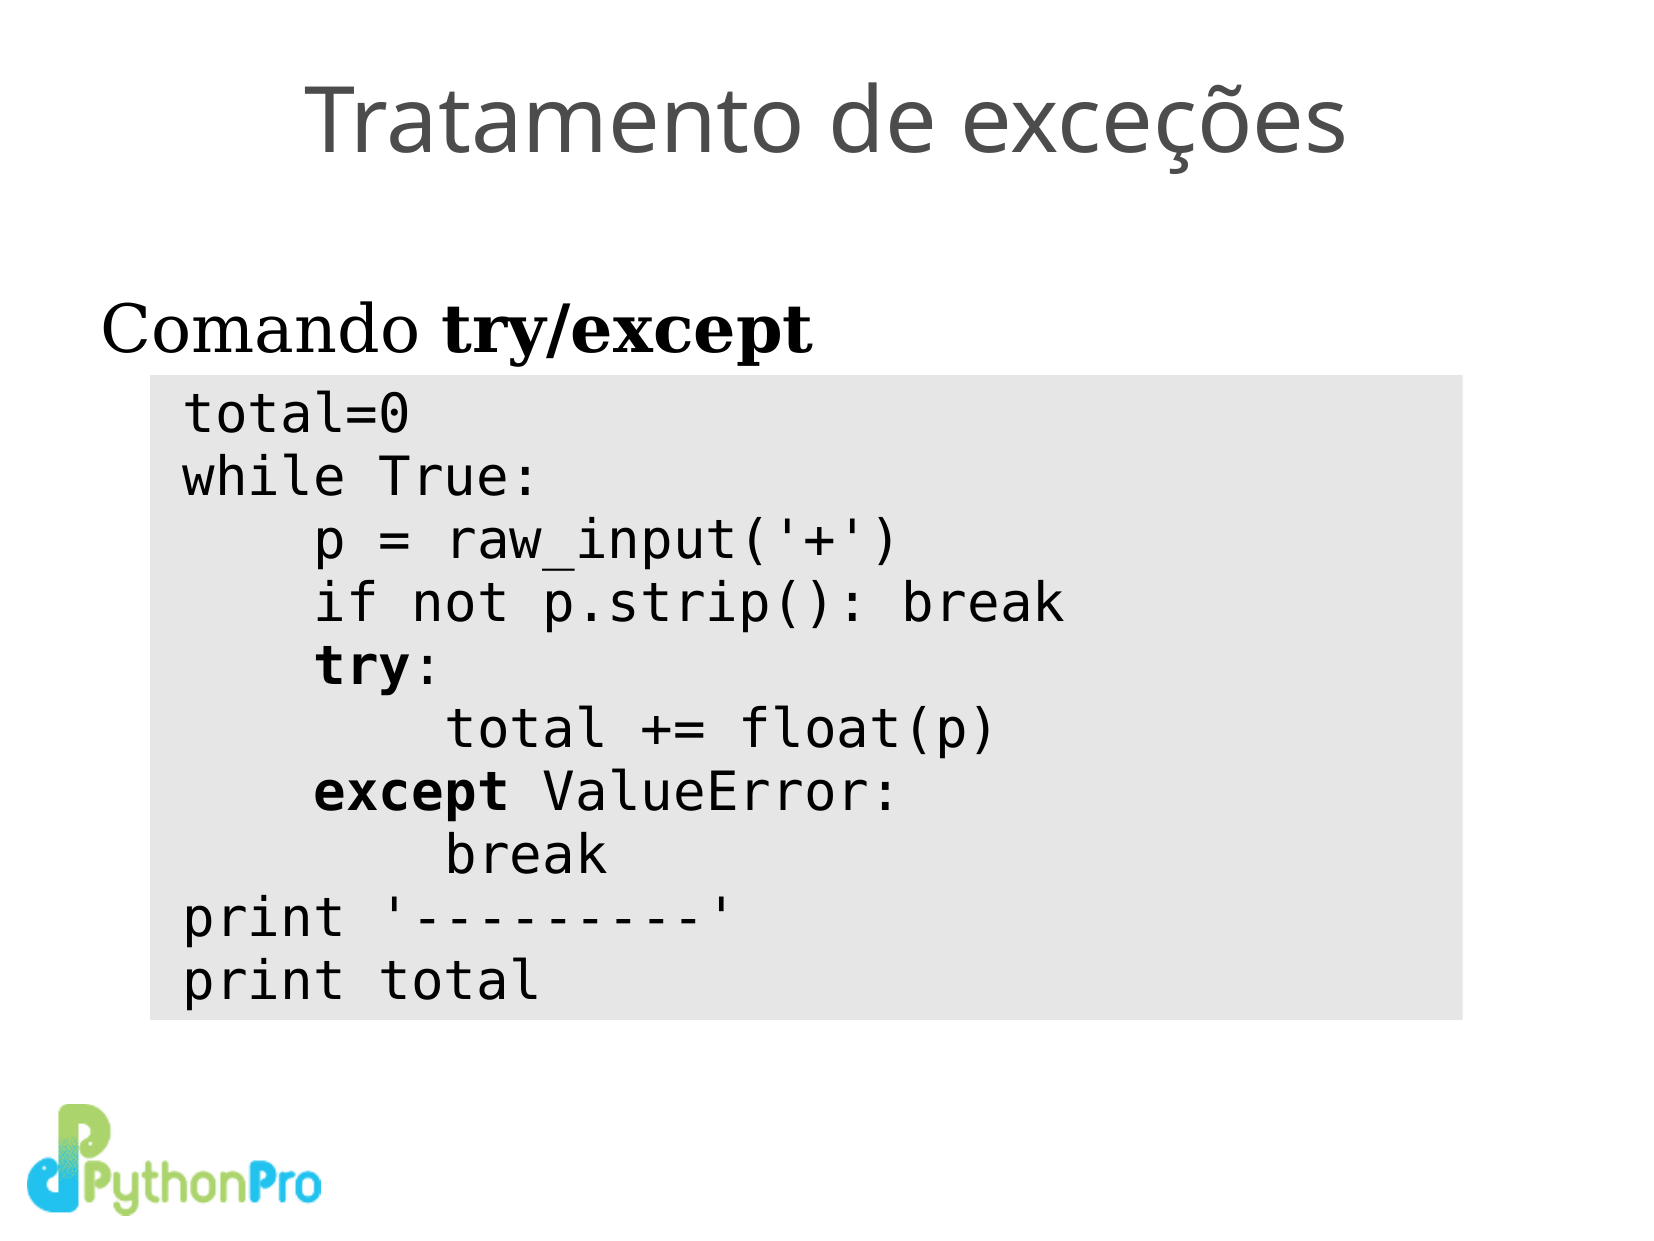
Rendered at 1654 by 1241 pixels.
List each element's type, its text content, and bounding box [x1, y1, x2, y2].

text_box total=0 while True: p = raw_input('+') if not p.strip(): break try: total += float(p) except ValueError: break print '---------' print total [150, 375, 1463, 1020]
picture [27, 1104, 321, 1216]
list Comando try/except [82, 290, 1571, 1109]
title Tratamento de exceções [82, 13, 1571, 222]
